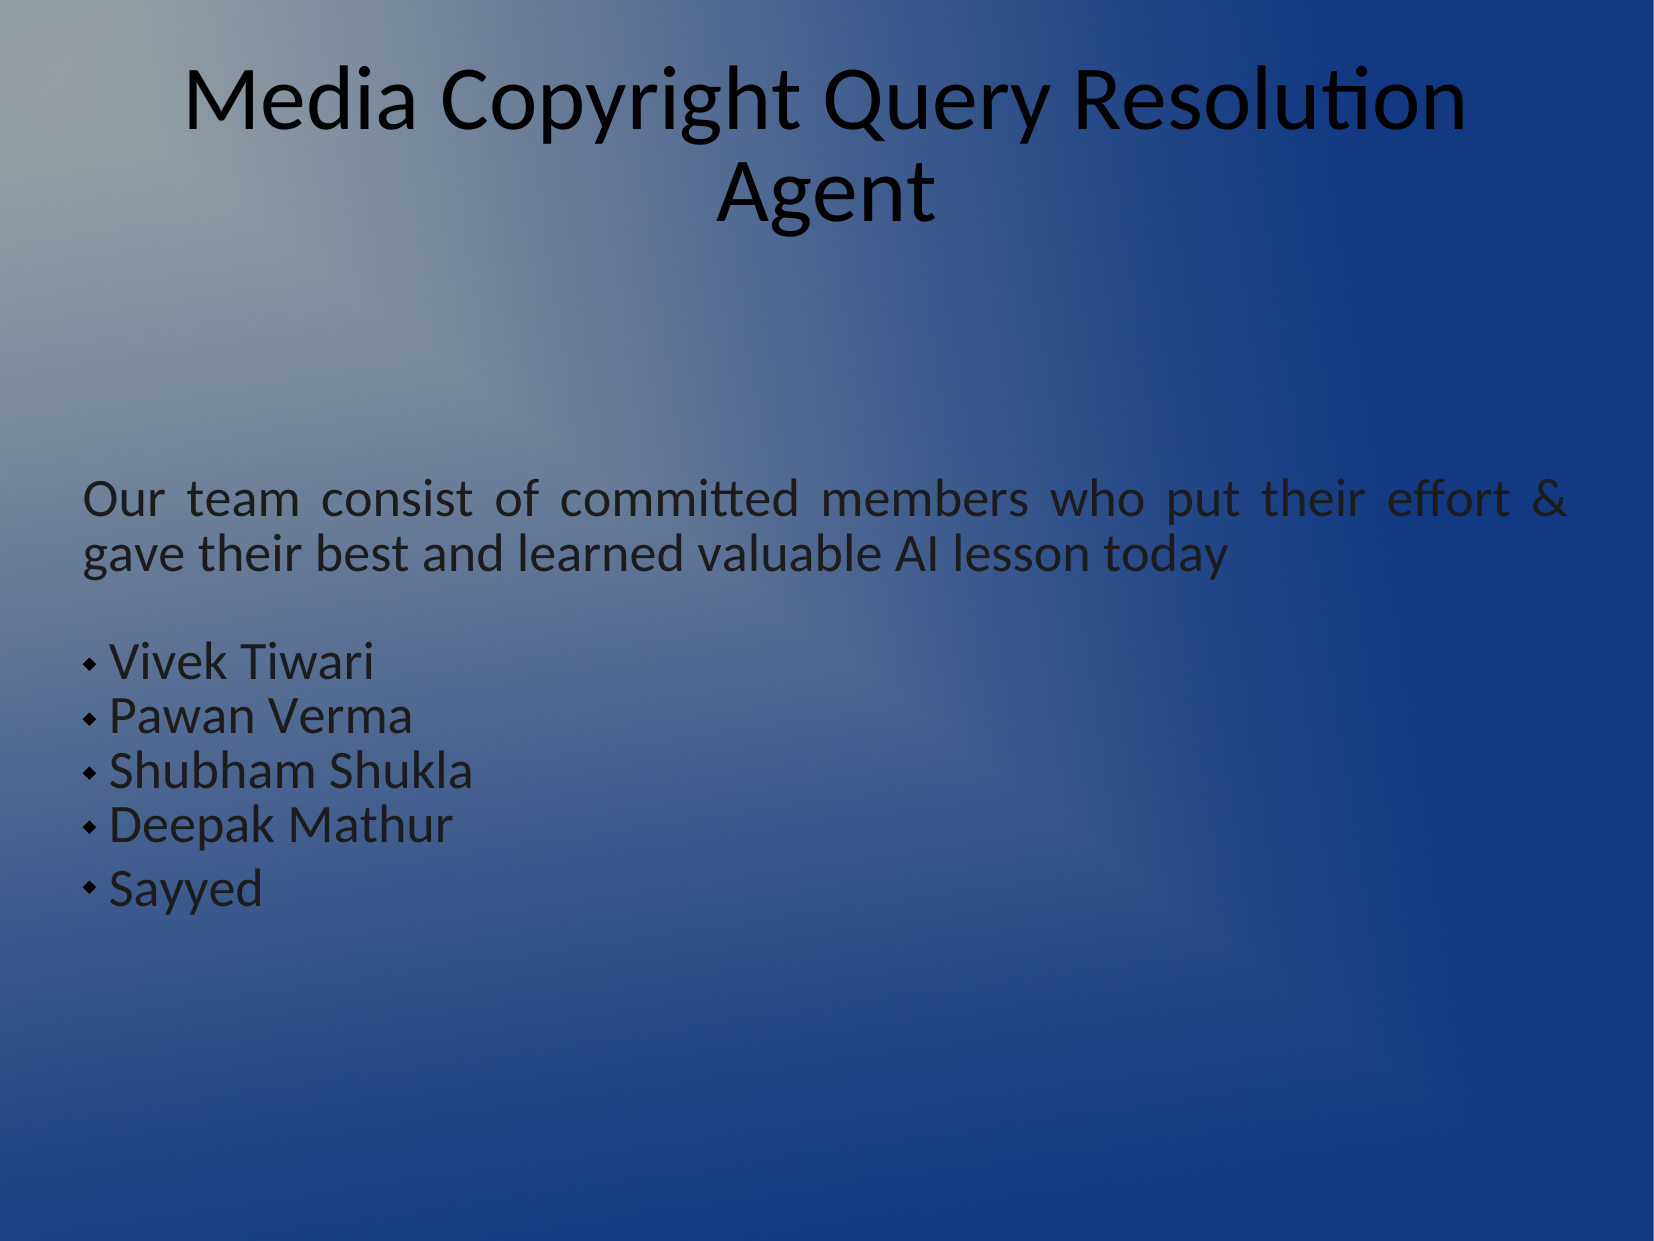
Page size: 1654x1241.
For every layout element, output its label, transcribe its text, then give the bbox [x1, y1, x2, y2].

title Media Copyright Query Resolution Agent [82, 40, 1571, 265]
picture [0, 0, 1654, 1241]
subtitle Our team consist of committed members who put their effort & gave their best and learned valuable AI lesson today Vivek Tiwari Pawan Verma Shubham Shukla Deepak Mathur Sayyed [82, 290, 1571, 1109]
